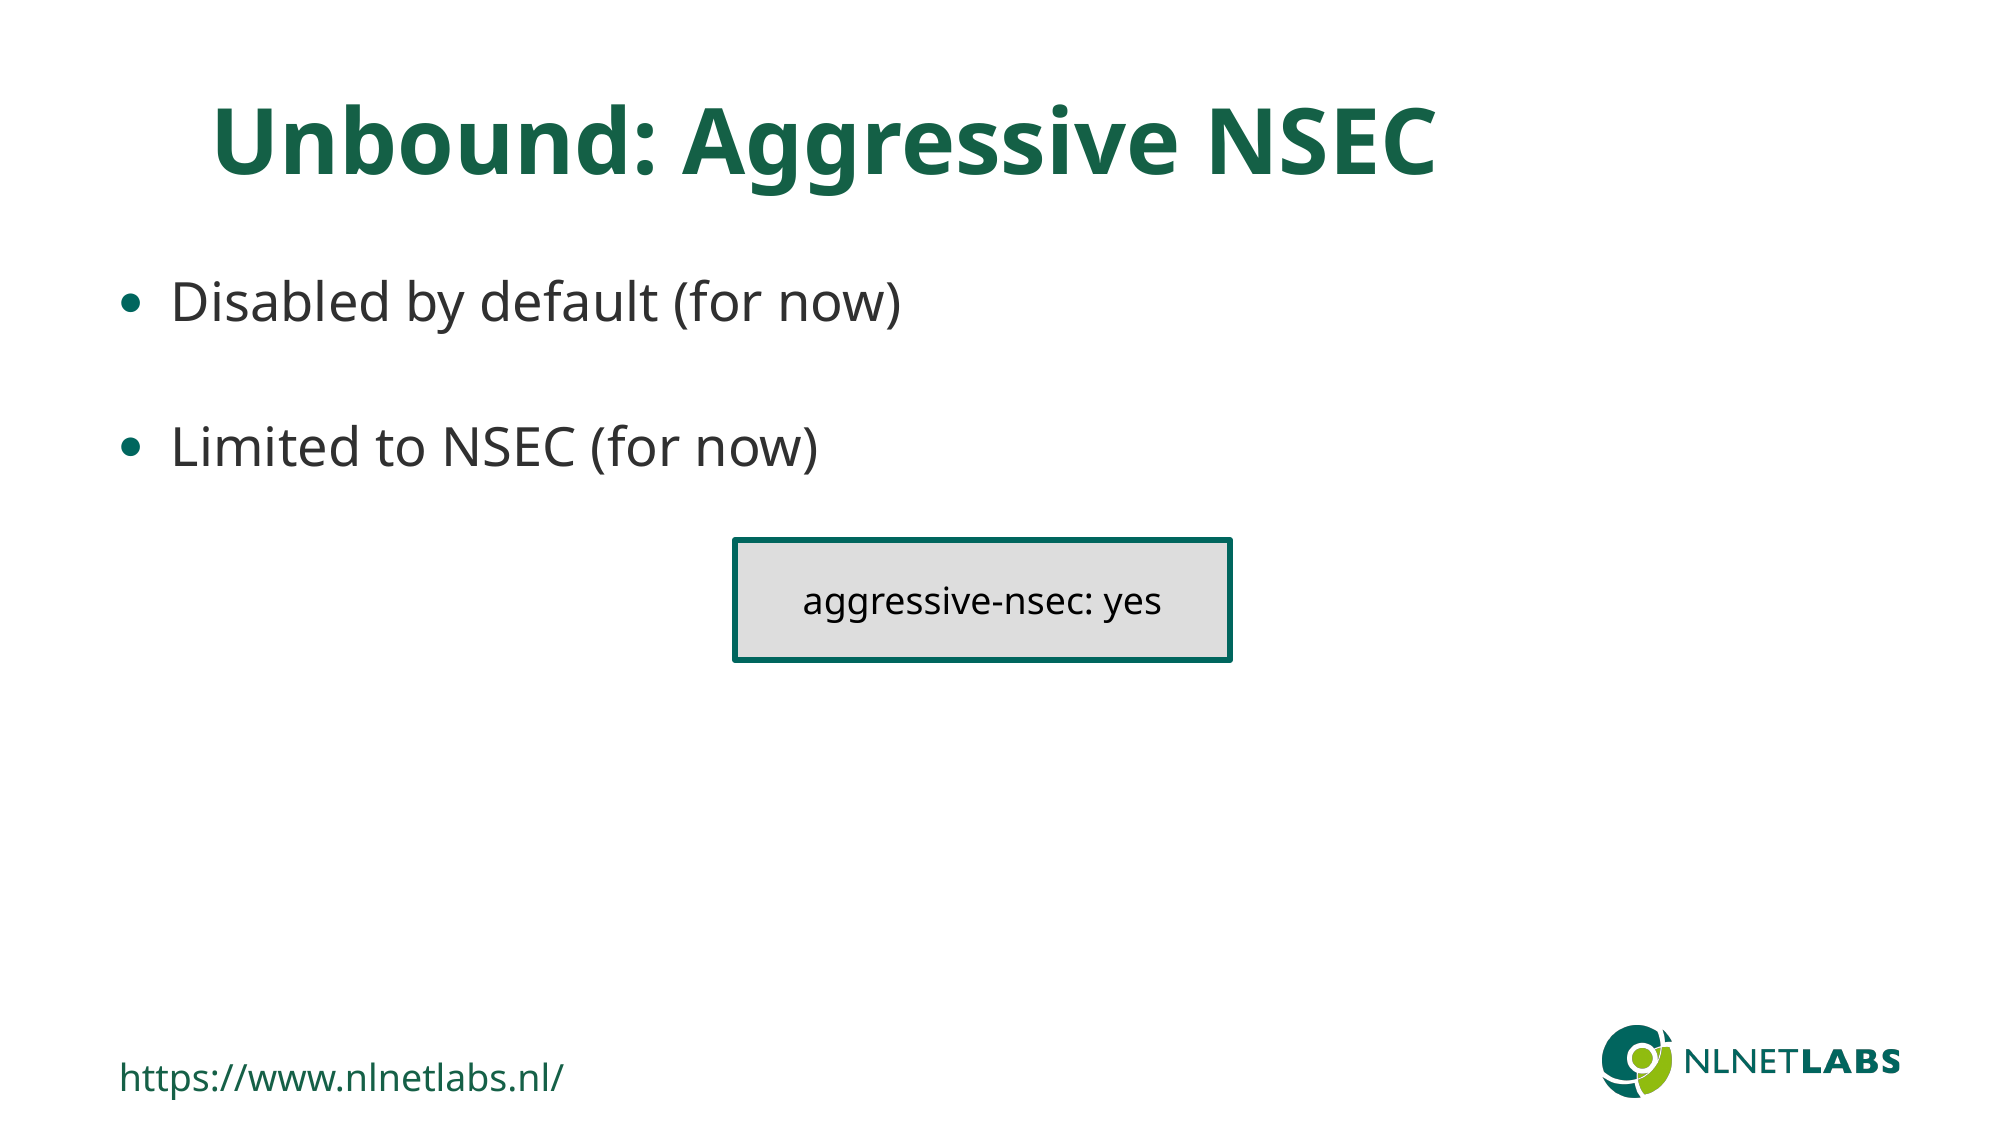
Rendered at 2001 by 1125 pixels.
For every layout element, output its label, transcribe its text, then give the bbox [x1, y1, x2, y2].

title Unbound: Aggressive NSEC [210, 44, 1900, 233]
list Disabled by default (for now) Limited to NSEC (for now) [99, 263, 1900, 916]
picture [1602, 1025, 1900, 1098]
text_box aggressive-nsec: yes [735, 539, 1231, 661]
